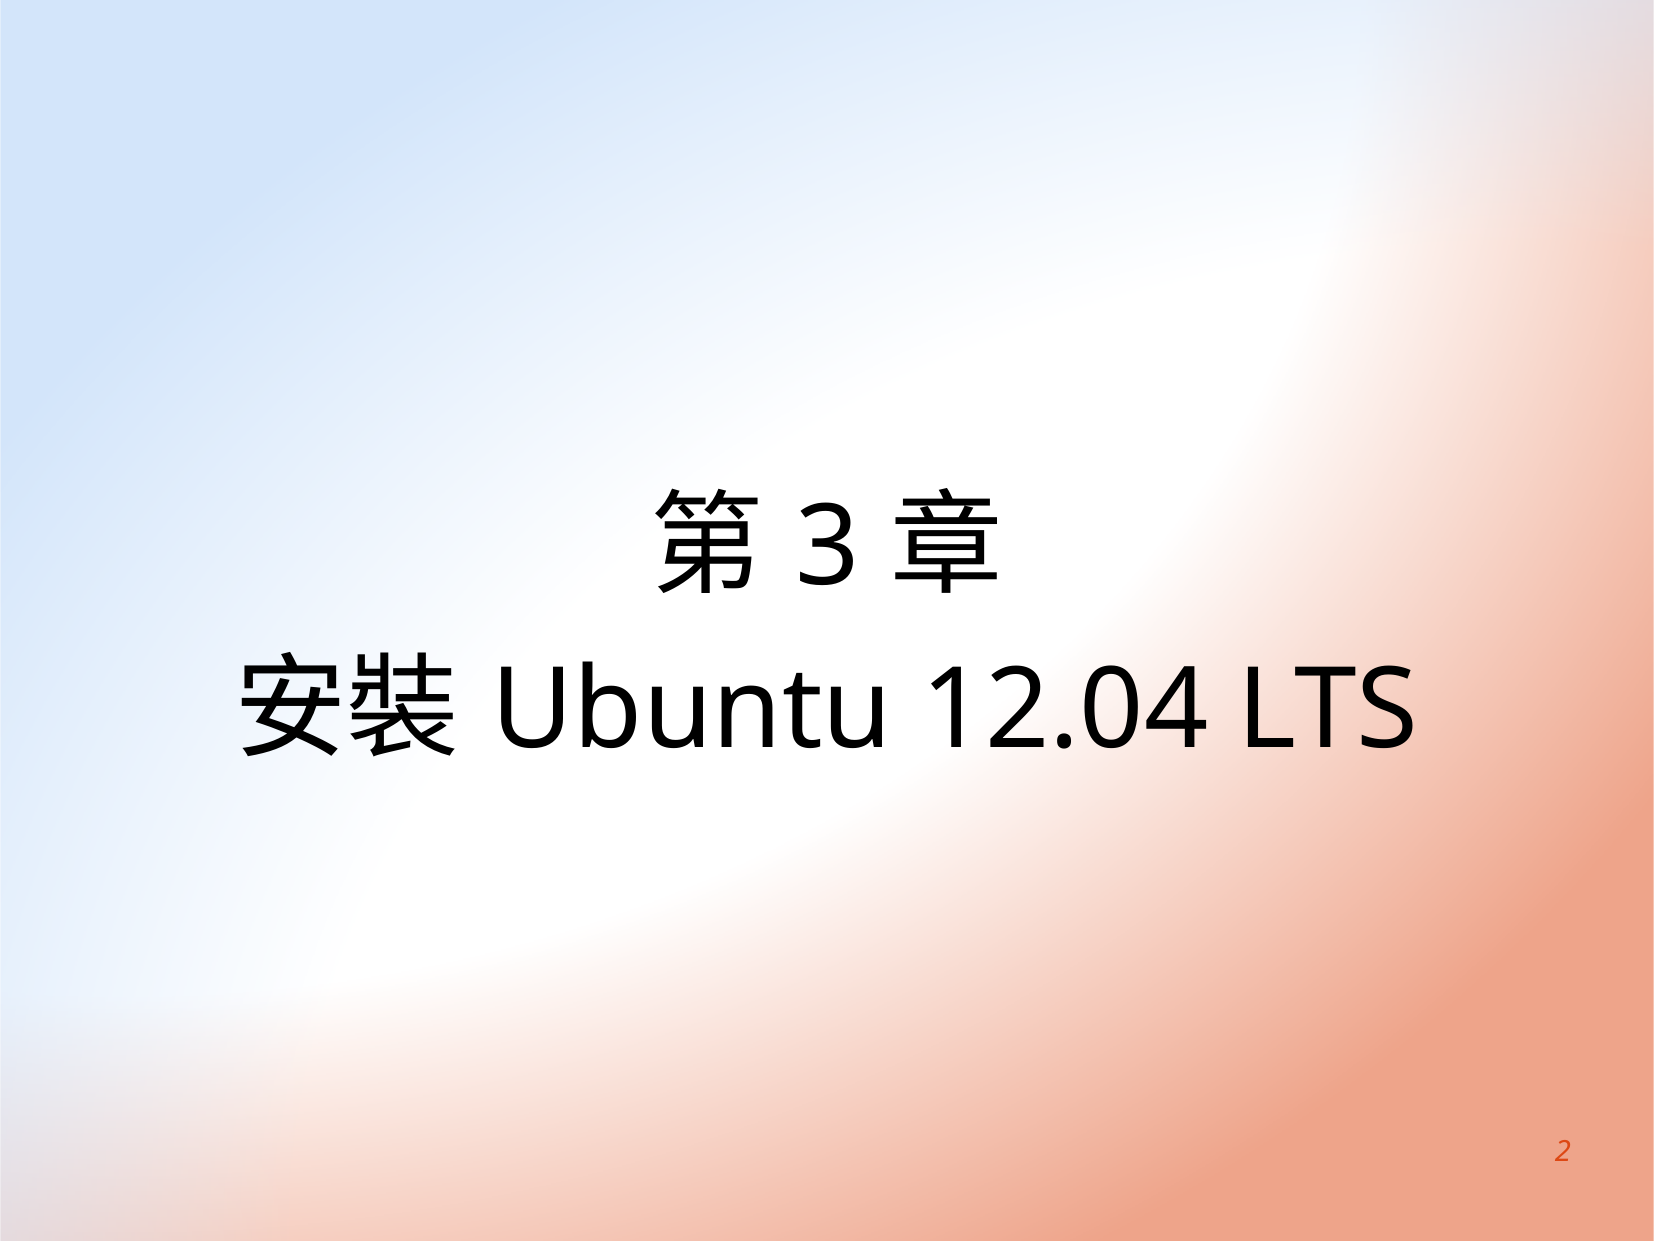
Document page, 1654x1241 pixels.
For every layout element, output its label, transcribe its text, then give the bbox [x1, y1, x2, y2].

picture [0, 0, 1654, 1241]
subtitle 第3章 安裝Ubuntu 12.04 LTS [82, 49, 1571, 1186]
